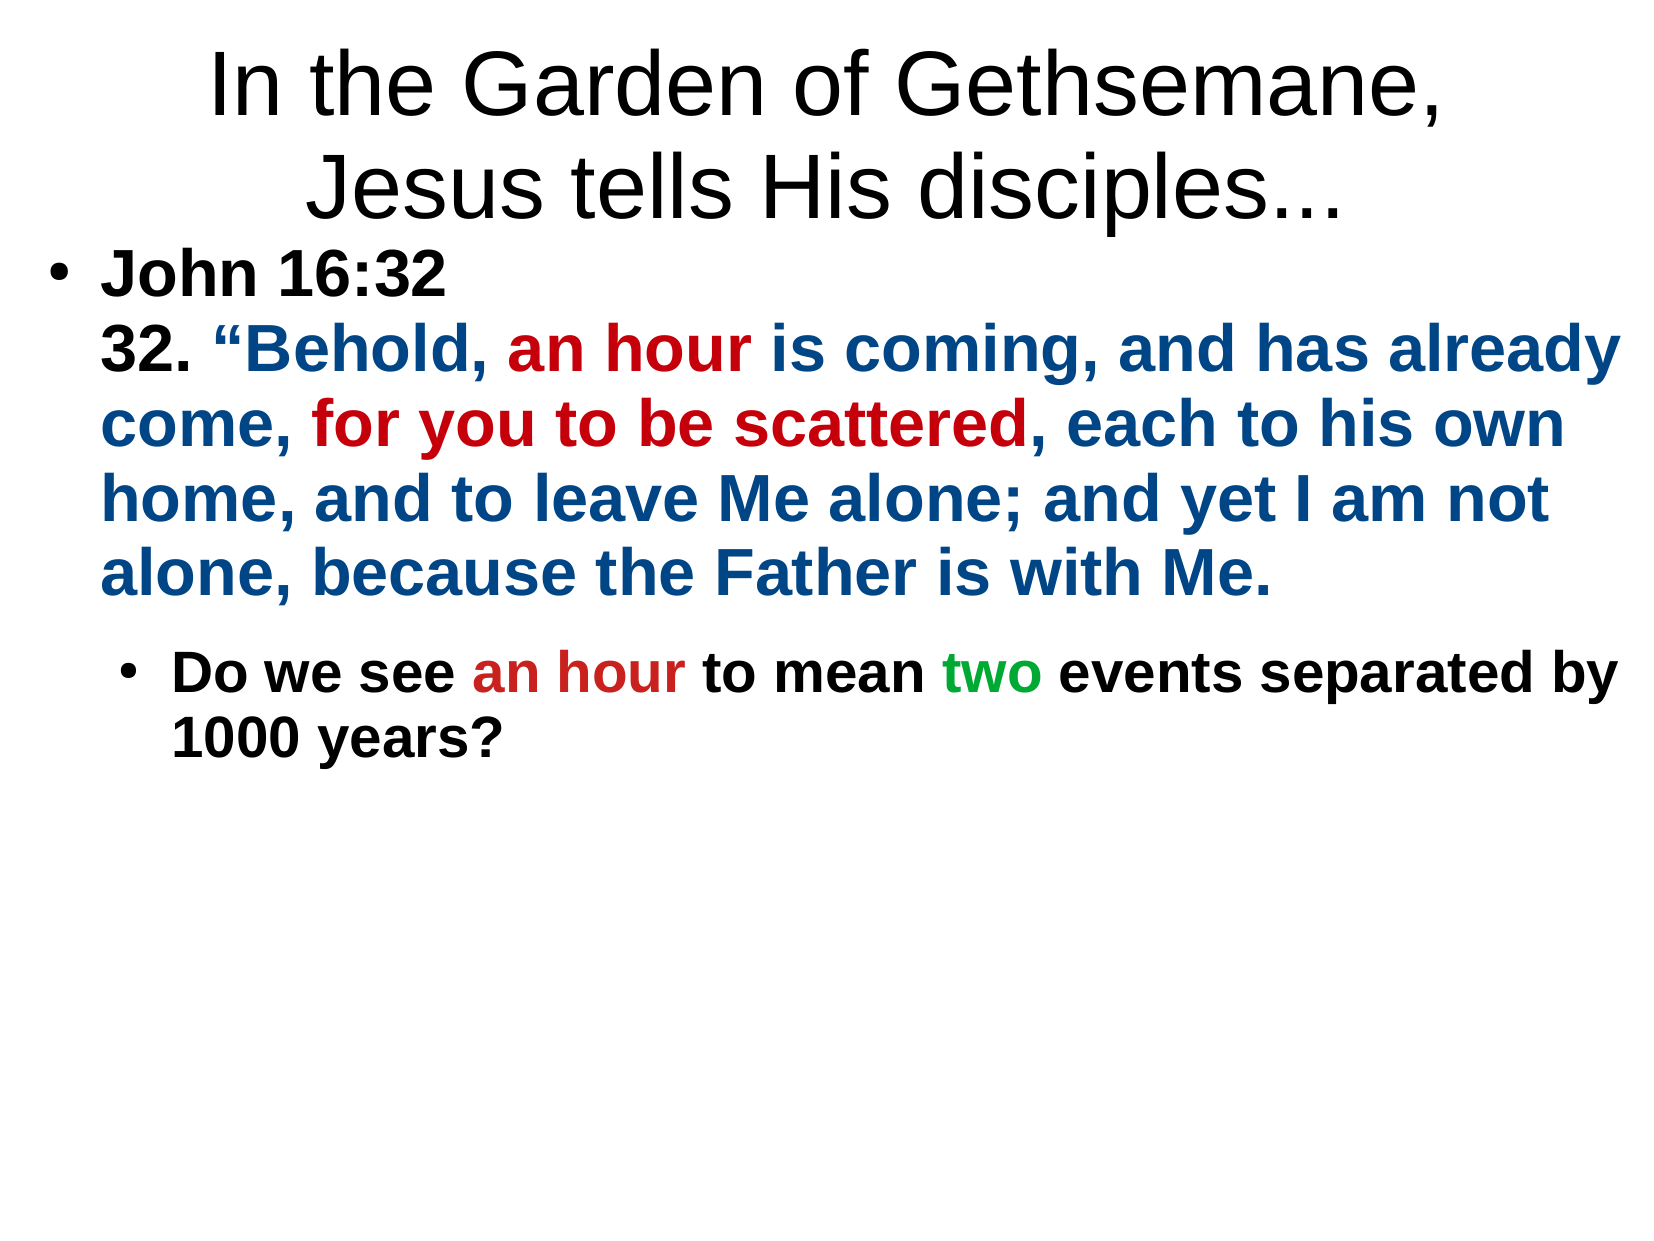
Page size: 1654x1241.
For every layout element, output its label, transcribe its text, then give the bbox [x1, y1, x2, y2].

title In the Garden of Gethsemane, Jesus tells His disciples... [82, 31, 1571, 236]
list John 16:32 32. “Behold, an hour is coming, and has already come, for you to be scattered, each to his own home, and to leave Me alone; and yet I am not alone, because the Father is with Me. Do we see an hour to mean two events separated by 1000 years? [29, 236, 1625, 1241]
